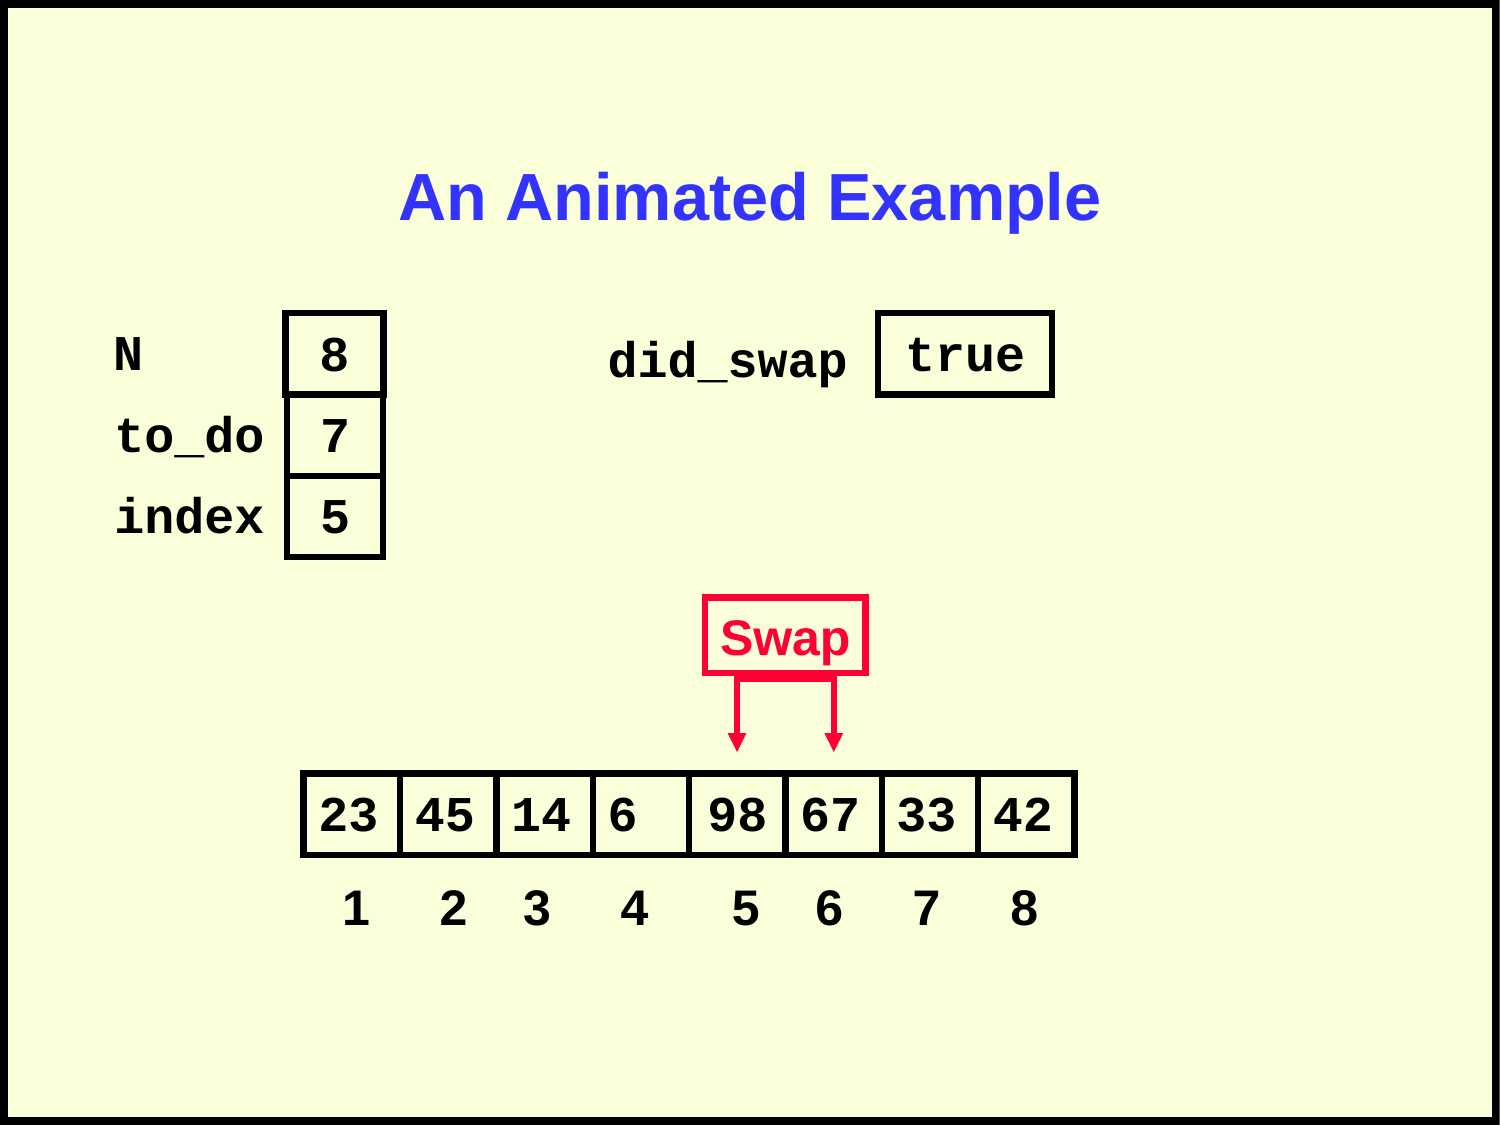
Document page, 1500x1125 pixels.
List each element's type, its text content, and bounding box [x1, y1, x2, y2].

text_box 5 [286, 475, 384, 558]
text_box index [99, 475, 280, 552]
text_box 45 [400, 773, 497, 855]
text_box N [98, 313, 279, 389]
title An Animated Example [112, 99, 1388, 288]
text_box 33 [881, 773, 978, 855]
text_box 1 2 3 4 5 6 7 8 [327, 868, 1055, 944]
text_box 14 [497, 773, 592, 855]
text_box to_do [99, 394, 280, 470]
text_box did_swap [592, 319, 877, 395]
text_box 7 [286, 395, 384, 475]
text_box true [877, 313, 1053, 395]
text_box Swap [705, 597, 866, 674]
text_box 6 [592, 773, 689, 855]
text_box 8 [285, 313, 384, 395]
text_box 98 [689, 773, 786, 855]
text_box 67 [786, 773, 881, 855]
text_box 42 [978, 773, 1075, 855]
text_box 23 [303, 773, 400, 855]
